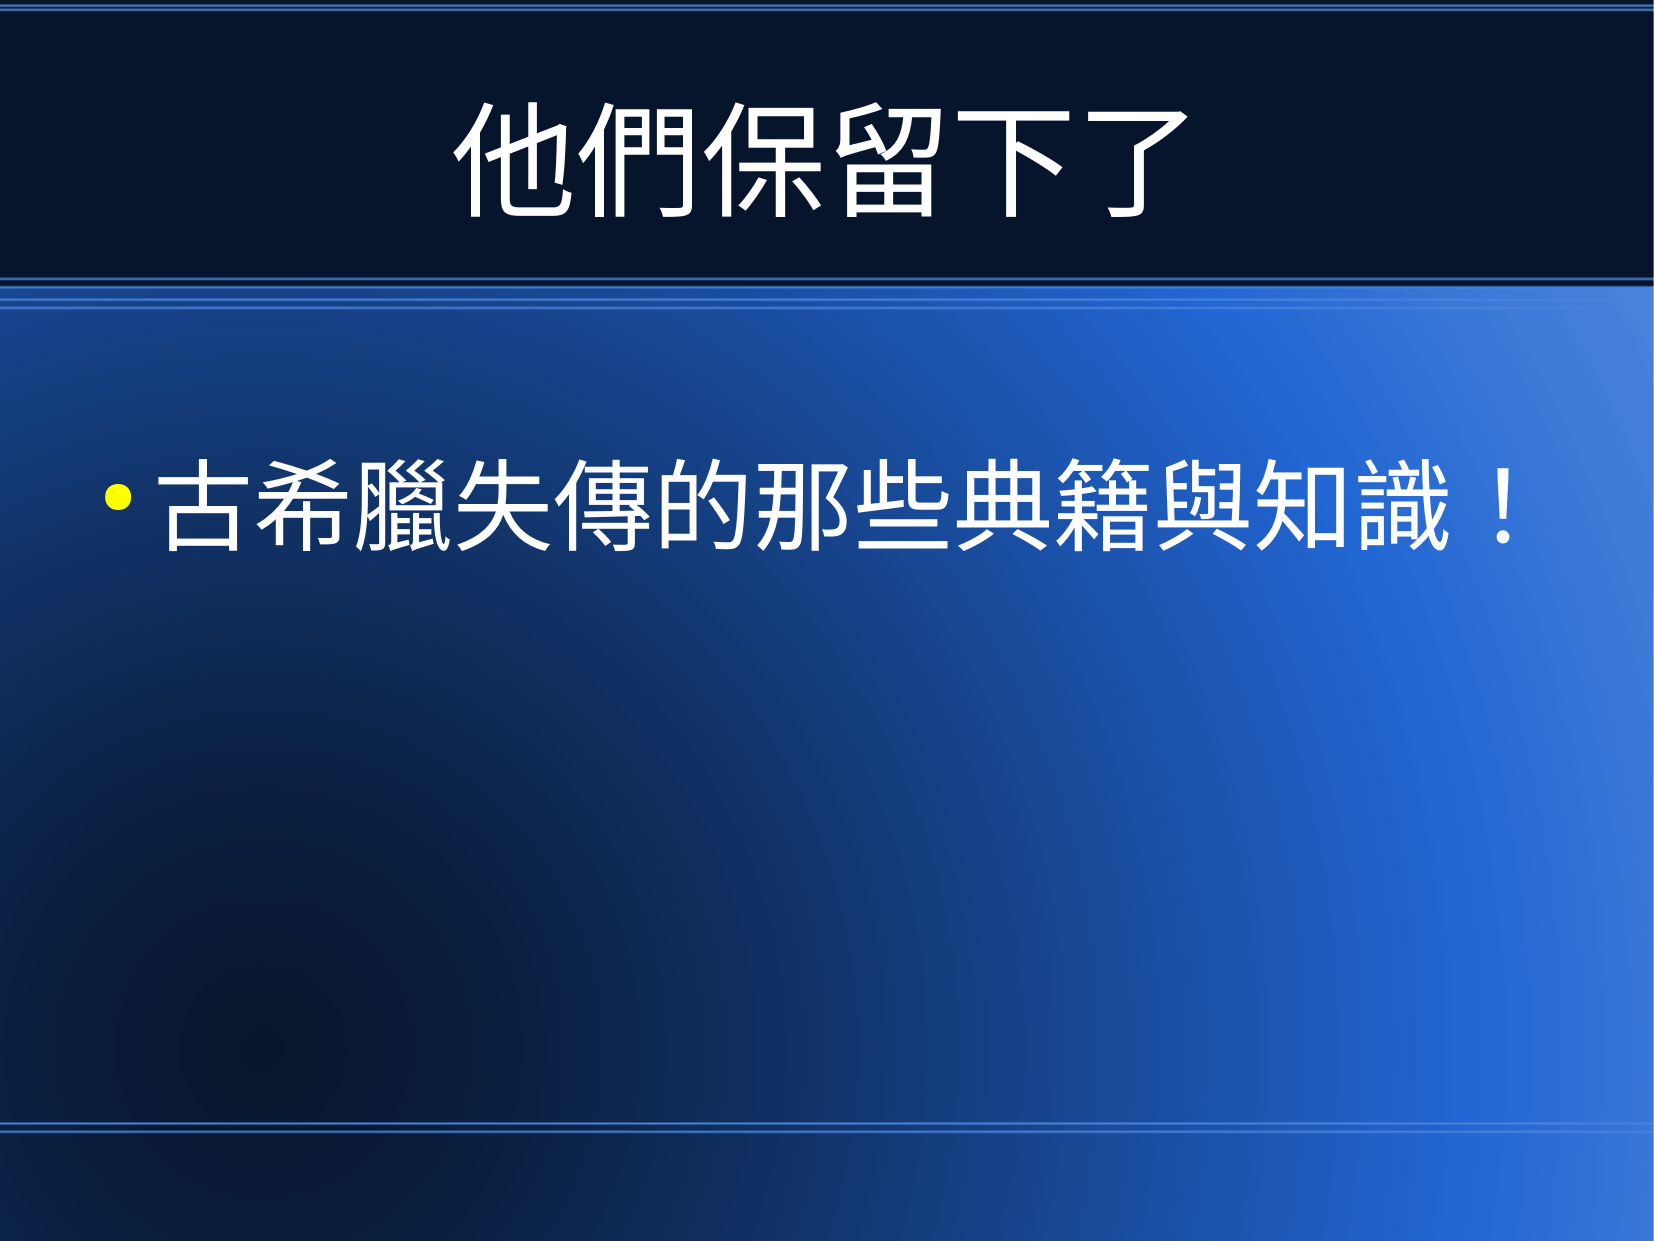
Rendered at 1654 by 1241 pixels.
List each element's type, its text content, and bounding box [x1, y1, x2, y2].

list 古希臘失傳的那些典籍與知識！ [82, 355, 1571, 1241]
picture [0, 0, 1654, 1241]
title 他們保留下了 [82, 49, 1571, 257]
